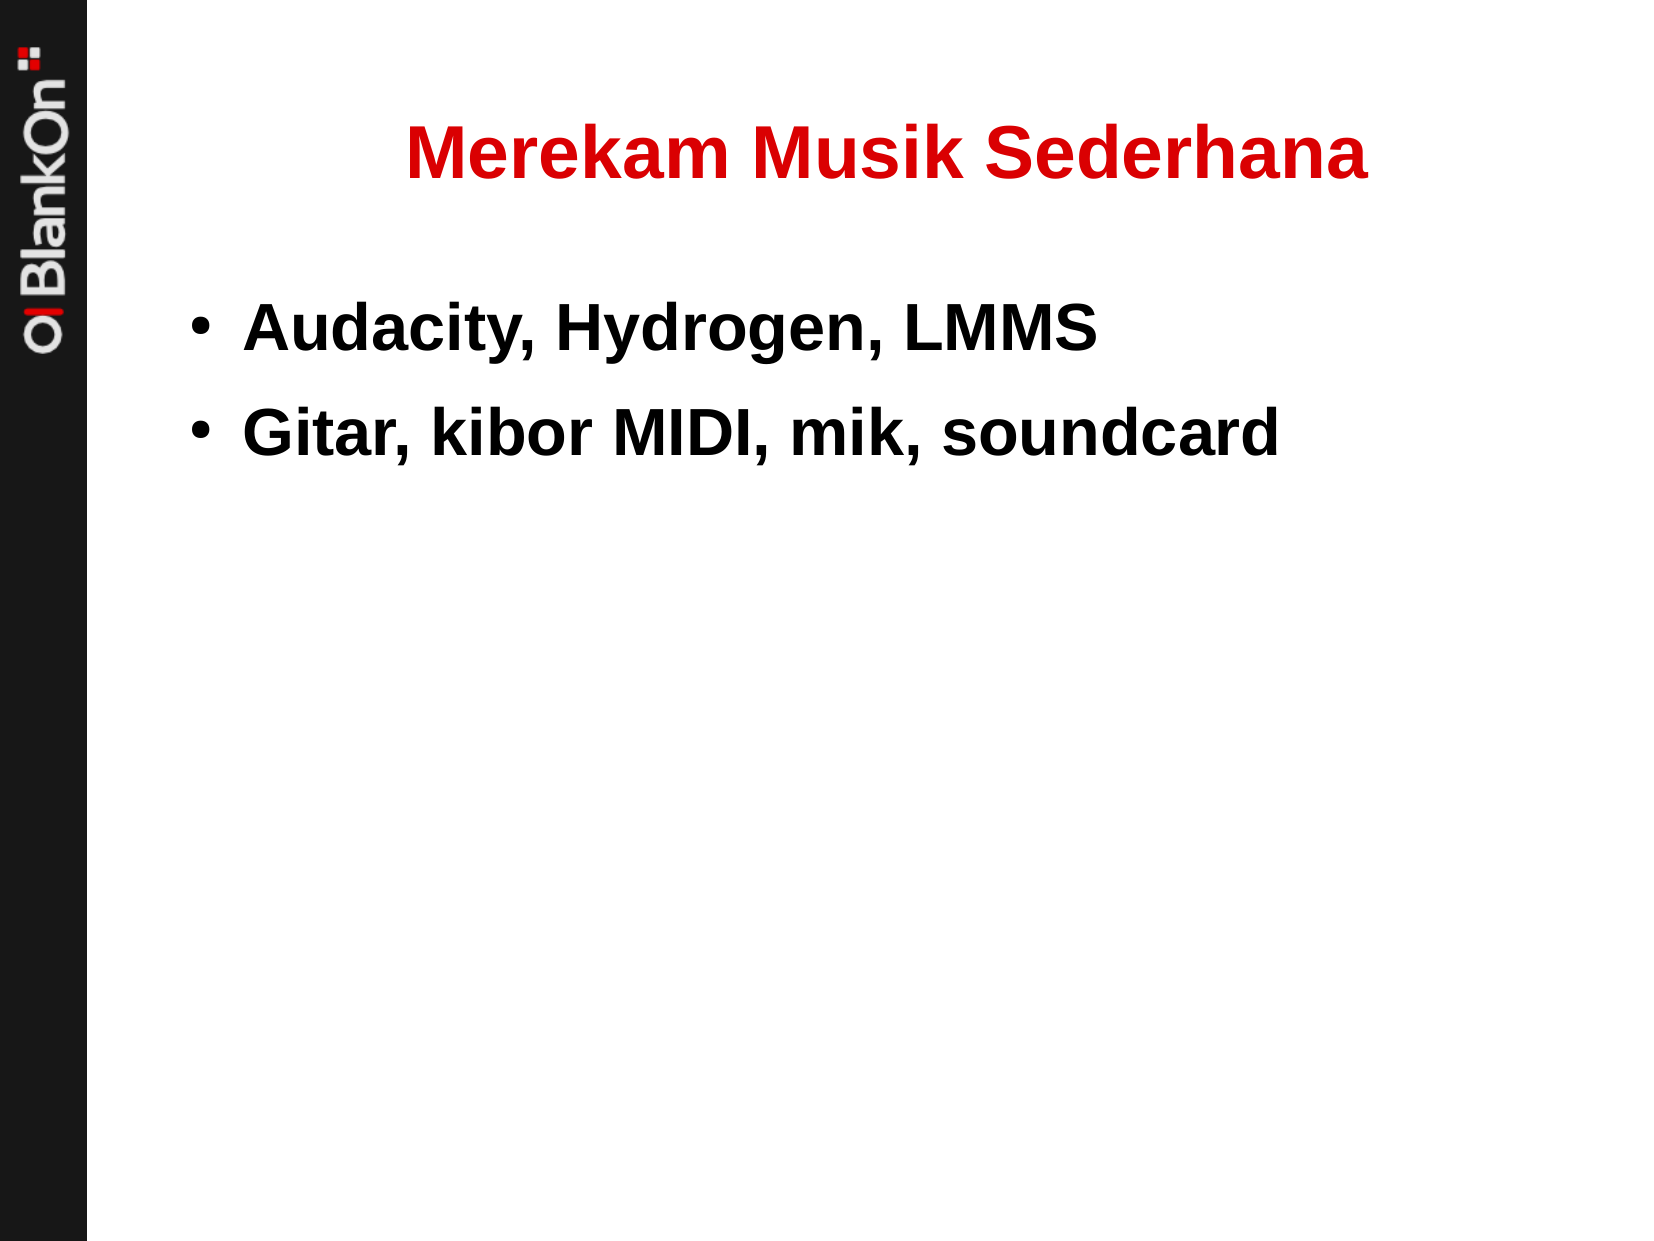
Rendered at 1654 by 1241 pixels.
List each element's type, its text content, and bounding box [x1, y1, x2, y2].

picture [0, 0, 87, 1241]
title Merekam Musik Sederhana [124, 49, 1613, 257]
list Audacity, Hydrogen, LMMS Gitar, kibor MIDI, mik, soundcard [171, 290, 1589, 1182]
